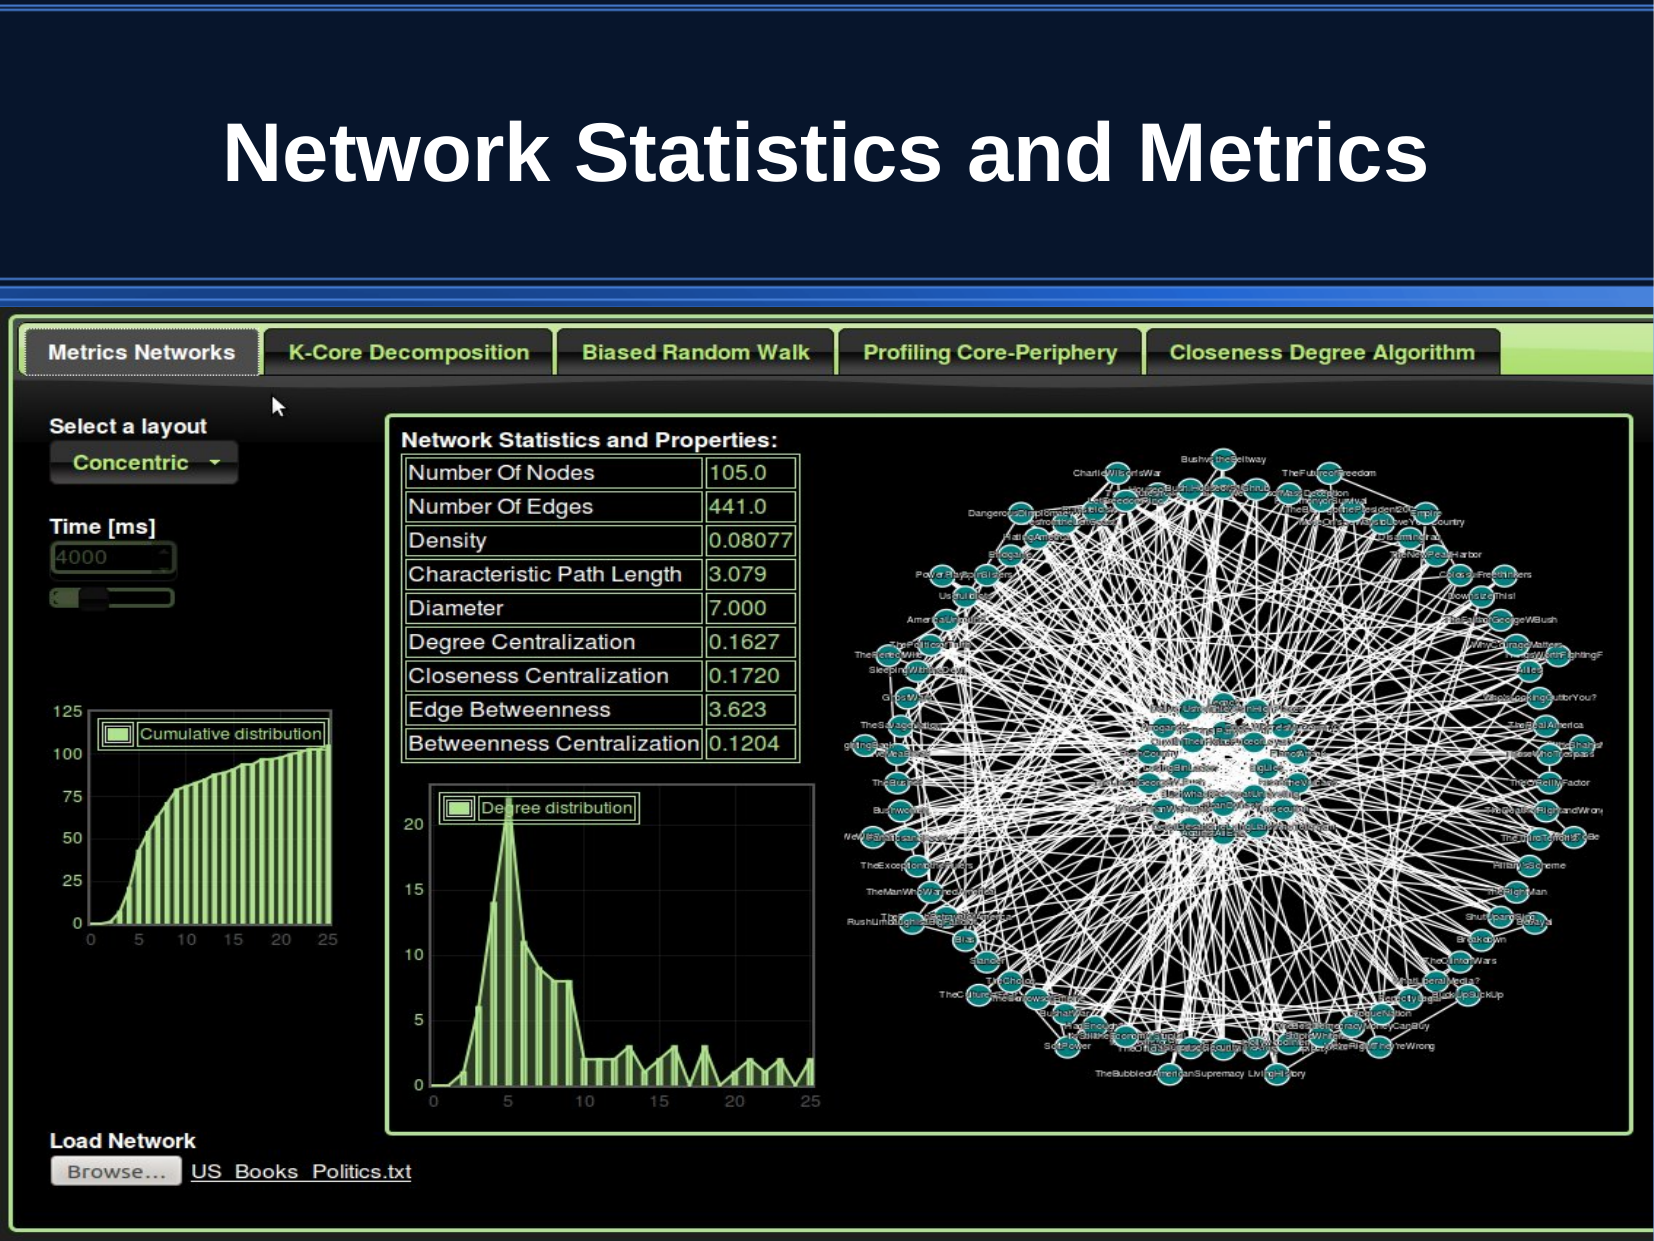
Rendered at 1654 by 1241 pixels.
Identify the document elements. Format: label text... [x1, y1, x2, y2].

picture [0, 0, 1654, 1241]
title Network Statistics and Metrics [82, 49, 1571, 257]
